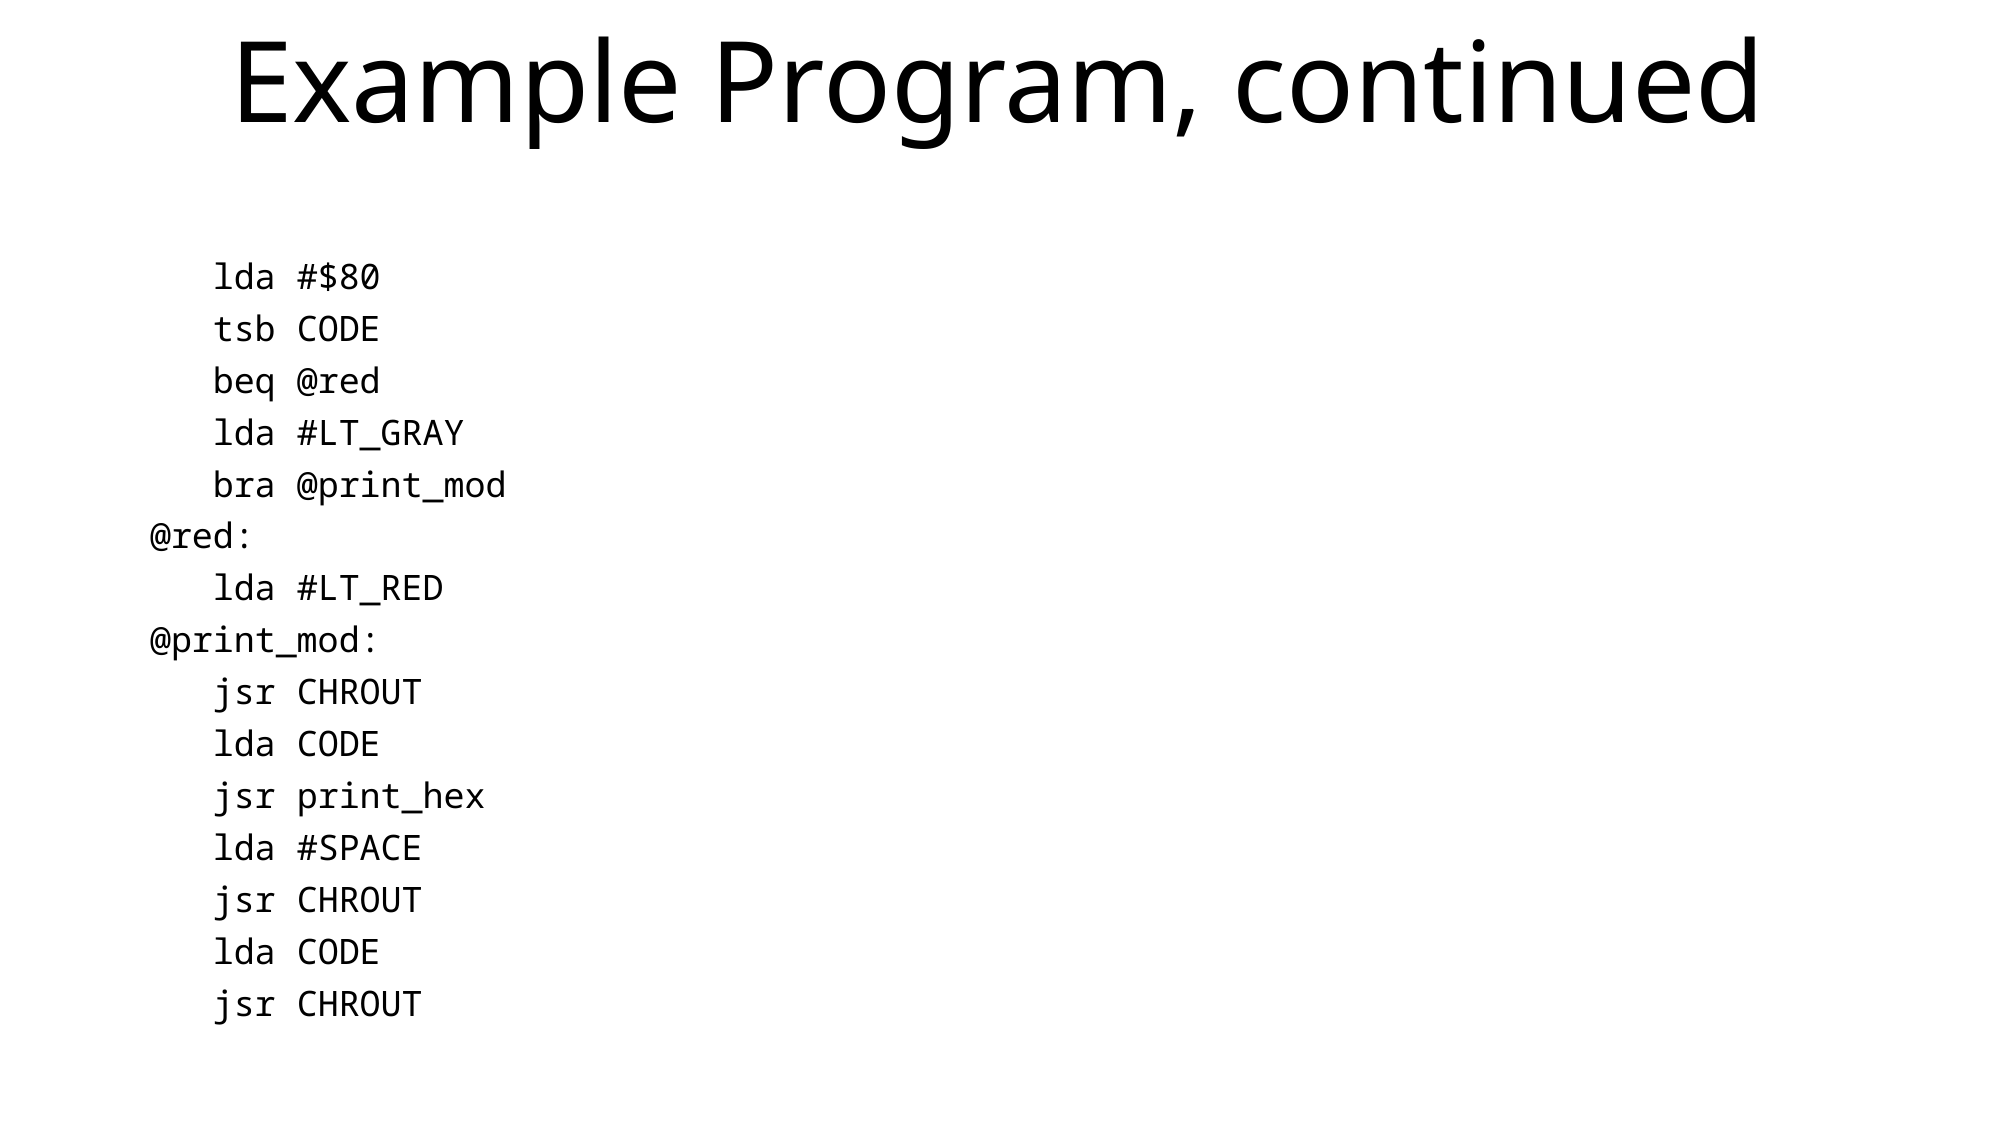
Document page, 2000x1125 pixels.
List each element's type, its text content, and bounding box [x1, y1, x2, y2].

title Example Program, continued [135, 7, 1861, 165]
list lda #$80 tsb CODE beq @red lda #LT_GRAY bra @print_mod @red: lda #LT_RED @print_mod: jsr CHROUT lda CODE jsr print_hex lda #SPACE jsr CHROUT lda CODE jsr CHROUT [135, 195, 1860, 1036]
